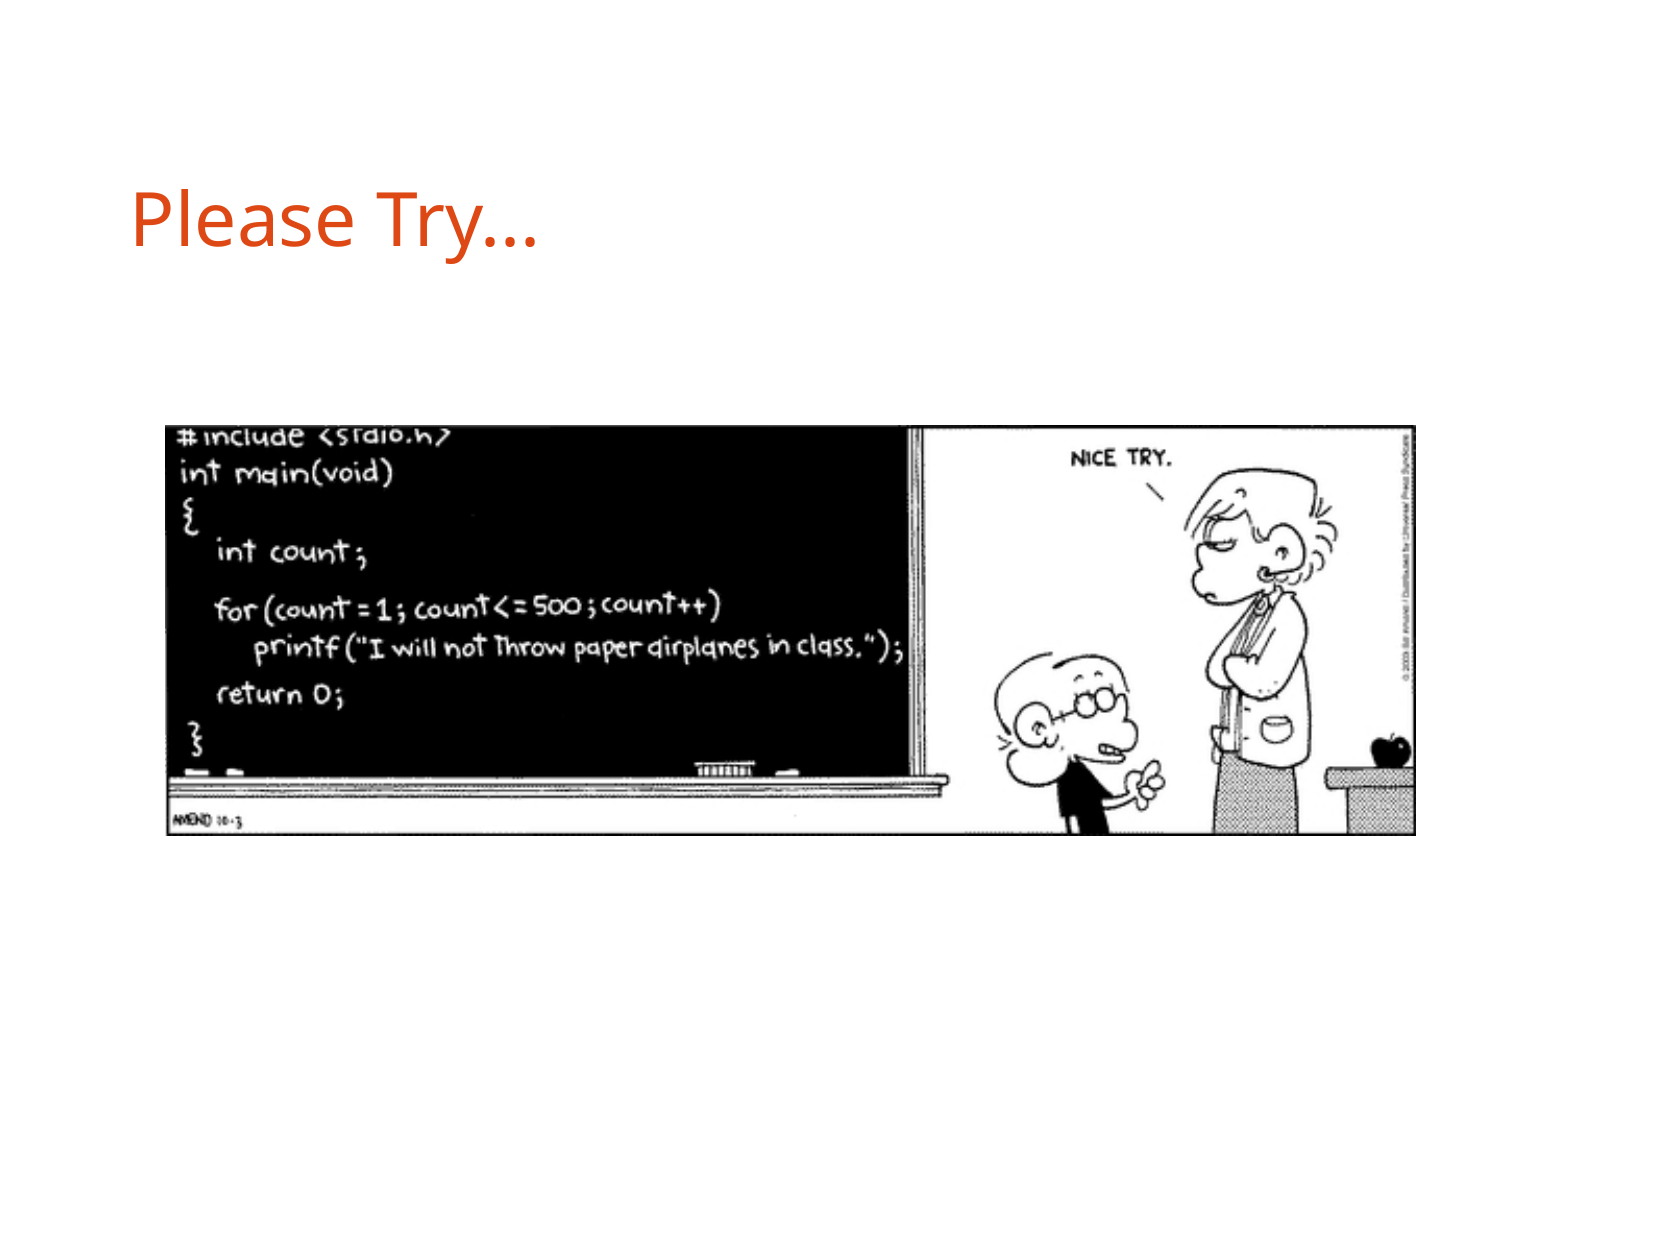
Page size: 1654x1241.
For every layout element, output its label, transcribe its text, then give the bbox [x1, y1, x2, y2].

picture [165, 425, 1416, 836]
title Please Try... [129, 153, 1518, 281]
